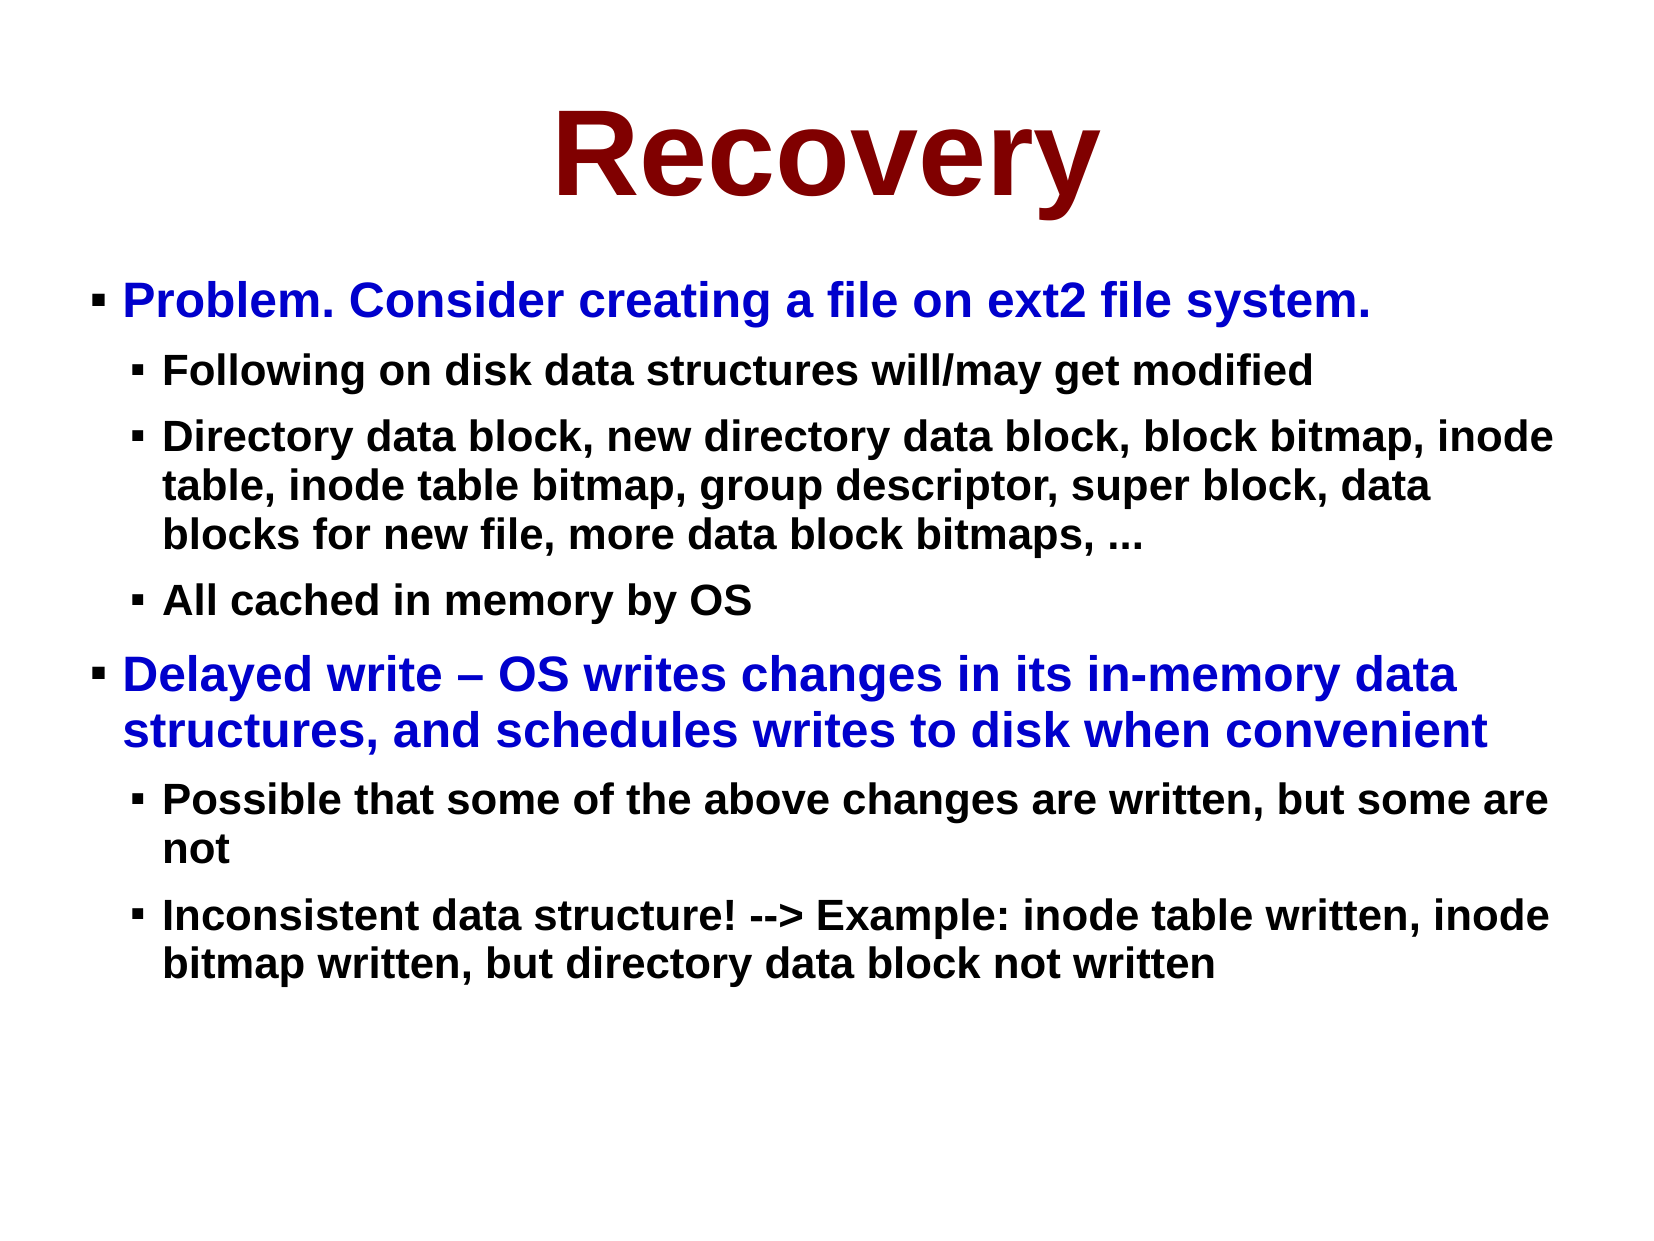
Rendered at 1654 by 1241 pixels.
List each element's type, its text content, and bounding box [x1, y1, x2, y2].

title Recovery [82, 49, 1571, 257]
list Problem. Consider creating a file on ext2 file system. Following on disk data structures will/may get modified Directory data block, new directory data block, block bitmap, inode table, inode table bitmap, group descriptor, super block, data blocks for new file, more data block bitmaps, ... All cached in memory by OS Delayed write – OS writes changes in its in-memory data structures, and schedules writes to disk when convenient Possible that some of the above changes are written, but some are not Inconsistent data structure! --> Example: inode table written, inode bitmap written, but directory data block not written [82, 272, 1571, 993]
